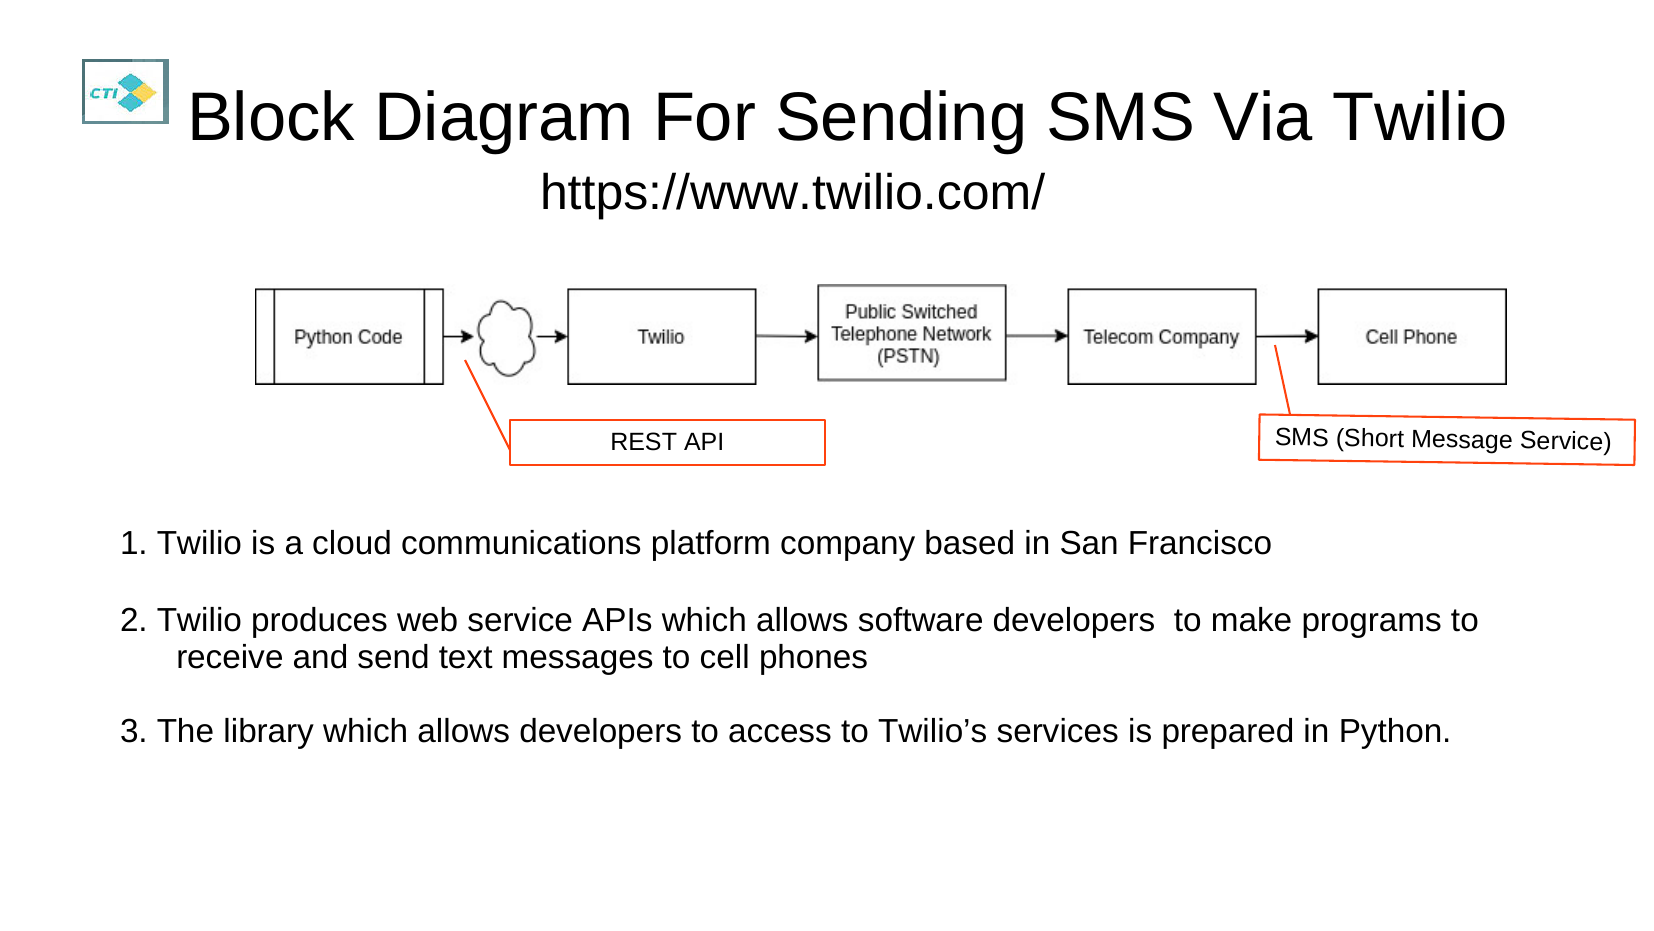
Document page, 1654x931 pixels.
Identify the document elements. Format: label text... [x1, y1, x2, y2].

text_box https://www.twilio.com/ [540, 165, 1201, 241]
text_box 1. Twilio is a cloud communications platform company based in San Francisco 2. Twilio produces web service APIs which allows software developers to make programs to receive and send text messages to cell phones 3. The library which allows developers to access to Twilio’s services is prepared in Python. [120, 525, 1591, 796]
picture [82, 59, 169, 124]
text_box SMS (Short Message Service) [1258, 414, 1636, 466]
text_box REST API [510, 420, 826, 466]
title Block Diagram For Sending SMS Via Twilio [105, 36, 1592, 191]
picture [255, 284, 1507, 385]
